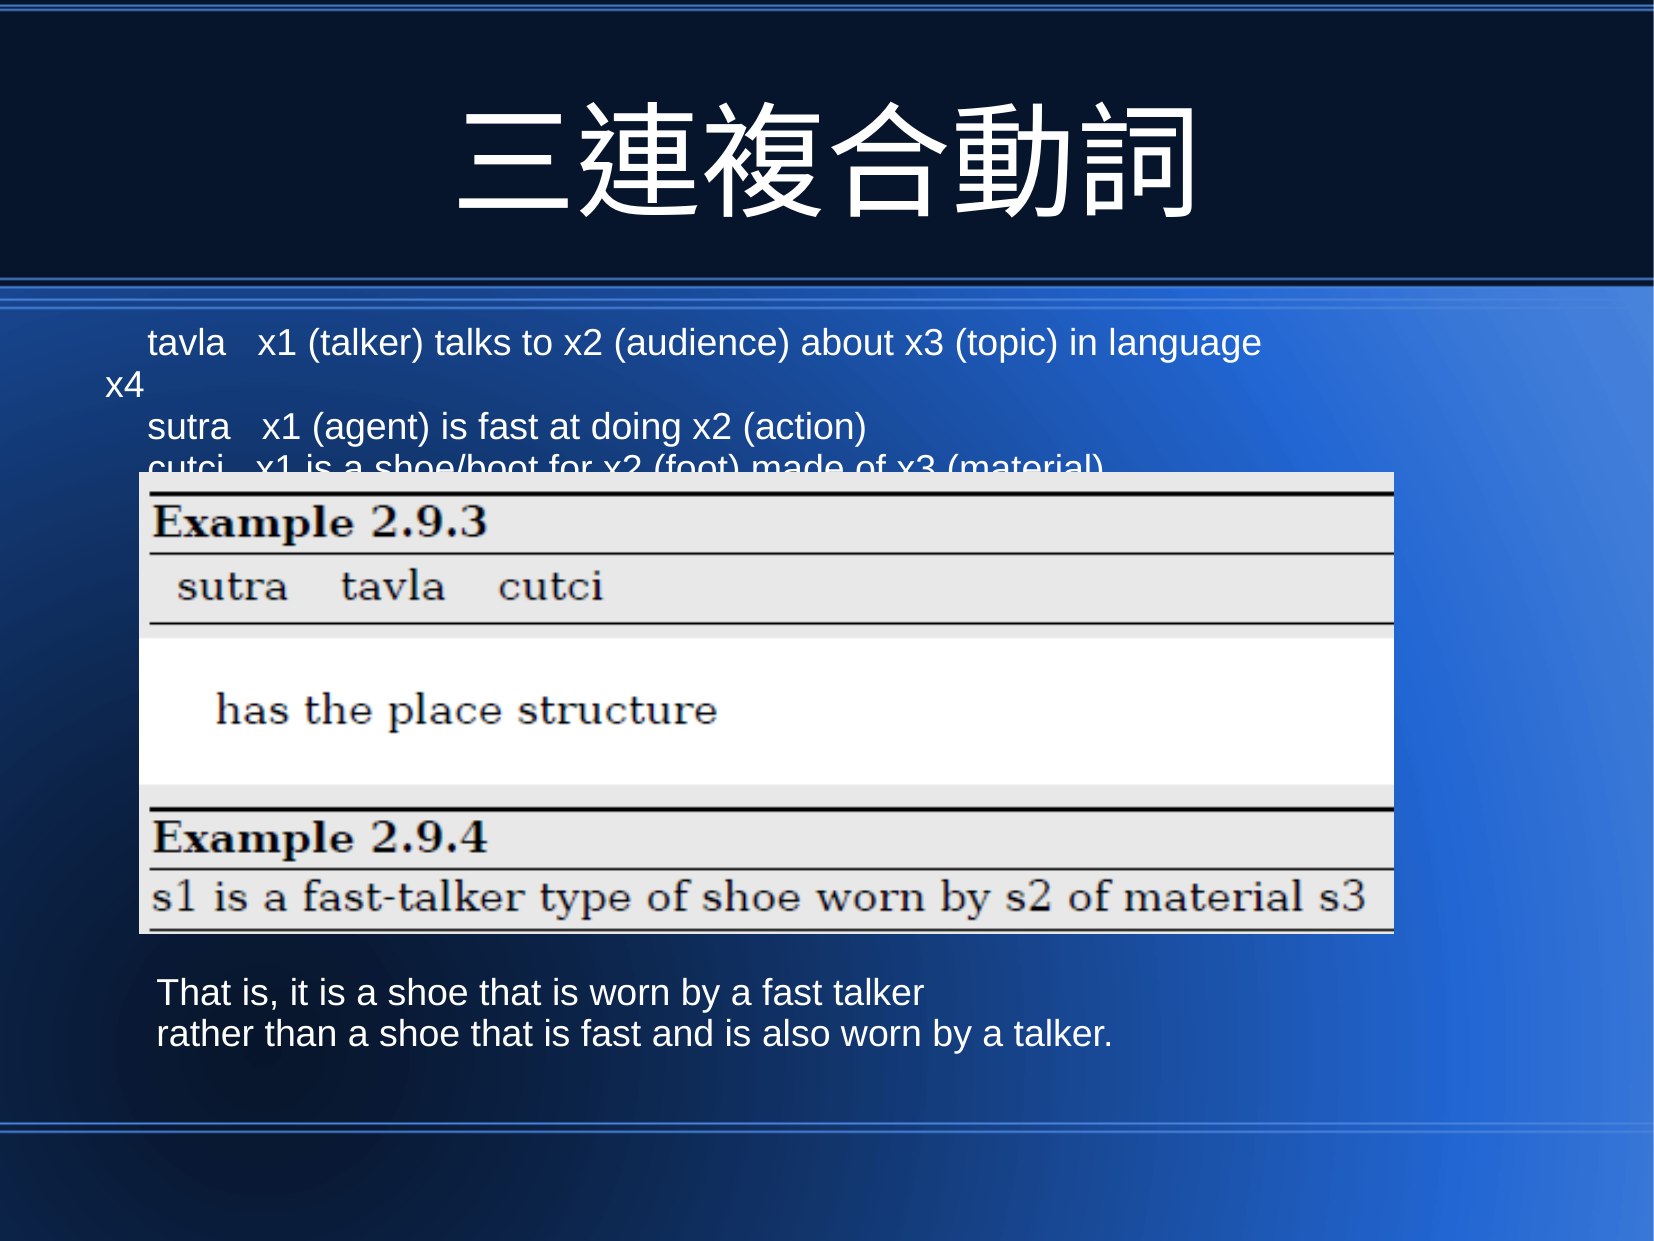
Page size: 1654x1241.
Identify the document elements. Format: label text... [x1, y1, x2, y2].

text_box tavla x1 (talker) talks to x2 (audience) about x3 (topic) in language x4 sutra x1 (agent) is fast at doing x2 (action) cutci x1 is a shoe/boot for x2 (foot) made of x3 (material) [90, 313, 1327, 473]
title 三連複合動詞 [82, 49, 1571, 257]
text_box That is, it is a shoe that is worn by a fast talker rather than a shoe that is fast and is also worn by a talker. [141, 963, 1128, 1063]
picture [0, 0, 1654, 1241]
